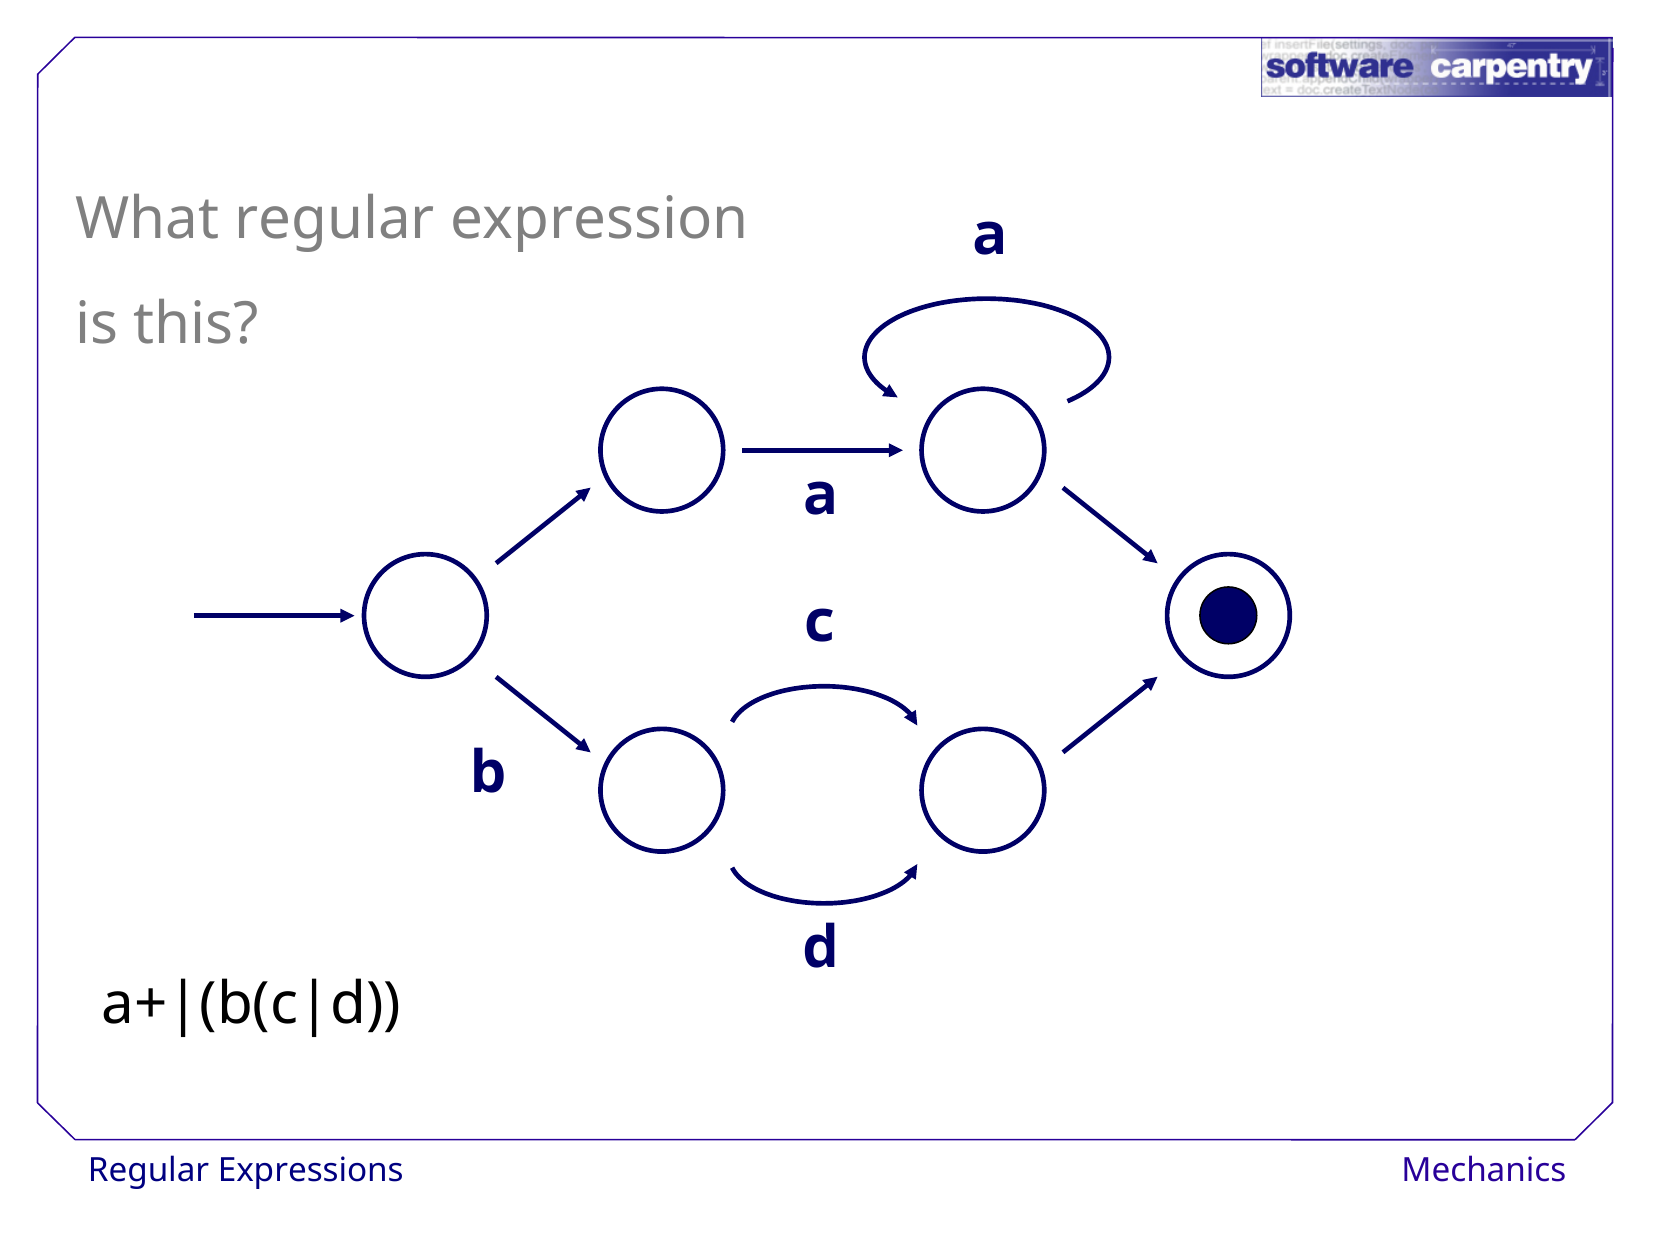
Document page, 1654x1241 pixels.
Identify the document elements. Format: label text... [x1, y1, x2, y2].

text_box [1199, 586, 1257, 644]
text_box a [787, 454, 853, 536]
text_box What regular expression is this? [60, 137, 914, 364]
text_box d [787, 908, 853, 989]
picture [1261, 39, 1613, 97]
text_box b [456, 733, 522, 814]
text_box c [787, 582, 853, 663]
text_box a+|(b(c|d)) [86, 922, 567, 1043]
text_box a [957, 194, 1022, 276]
